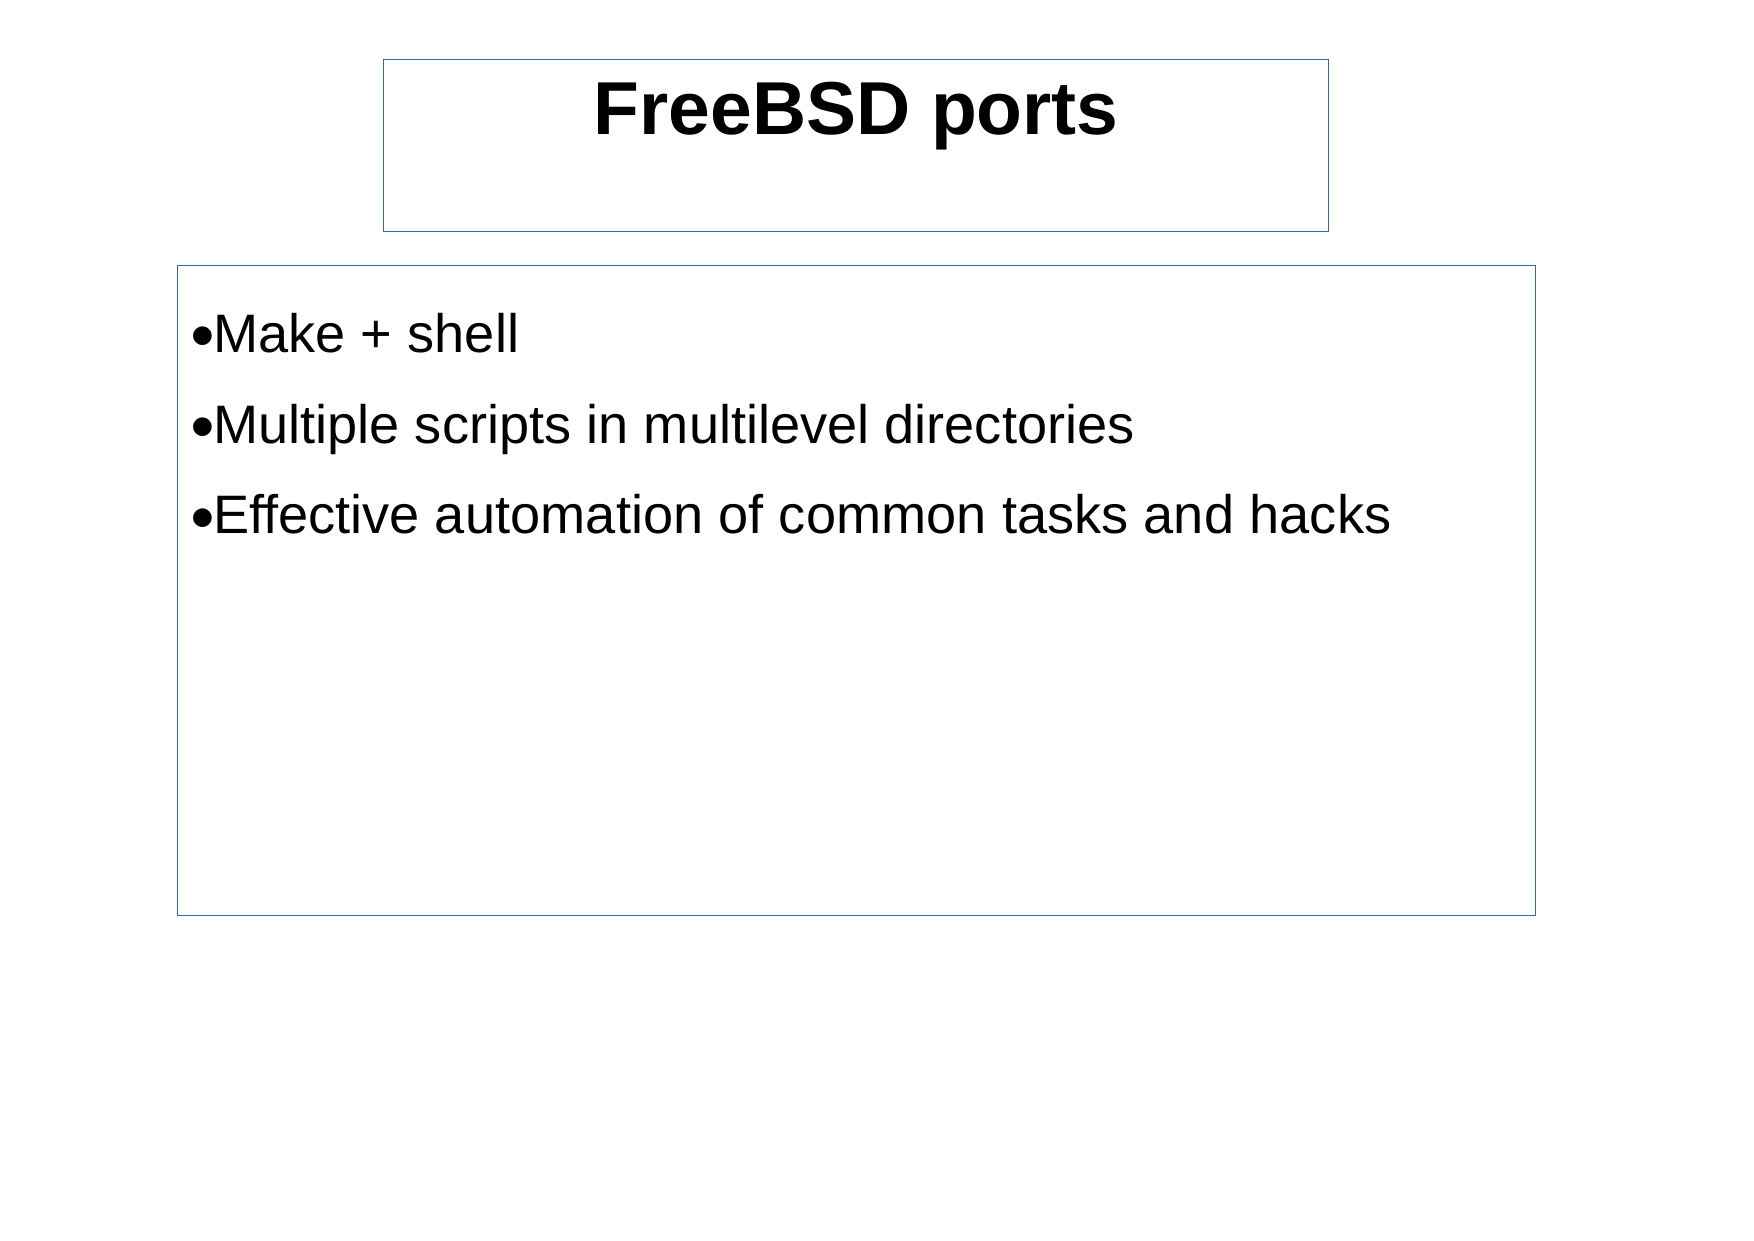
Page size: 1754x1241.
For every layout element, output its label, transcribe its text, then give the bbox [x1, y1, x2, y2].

text_box Make + shell Multiple scripts in multilevel directories Effective automation of common tasks and hacks [177, 265, 1536, 916]
text_box FreeBSD ports [383, 59, 1329, 232]
